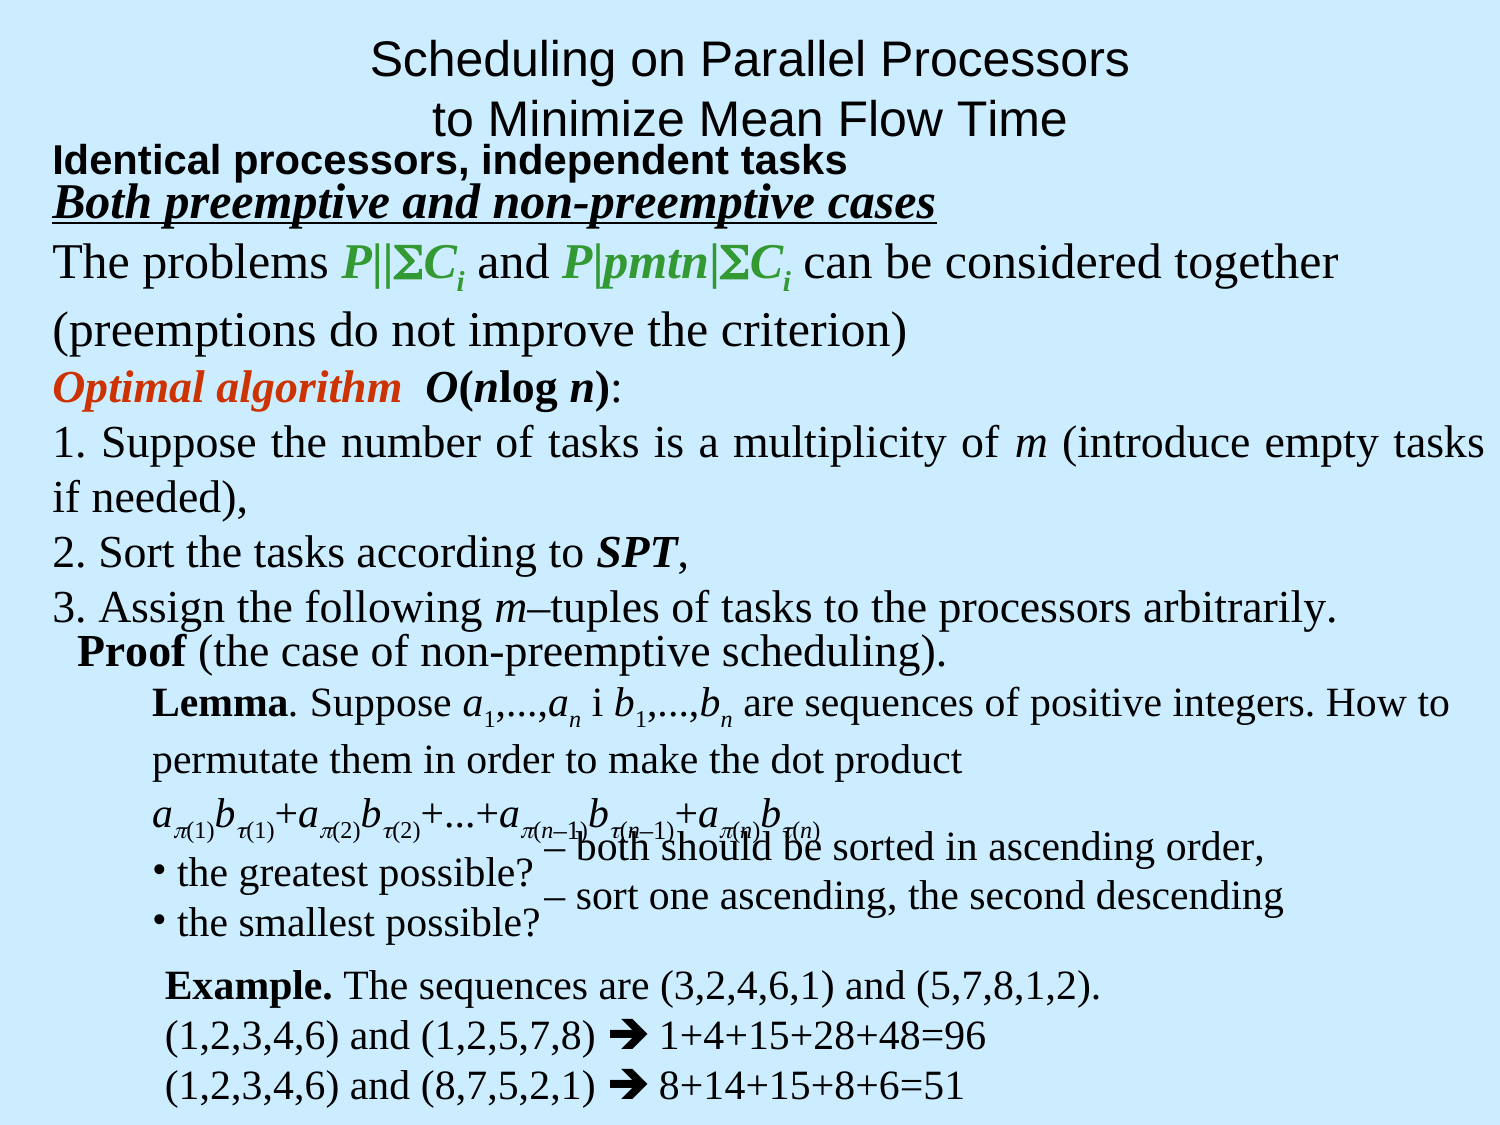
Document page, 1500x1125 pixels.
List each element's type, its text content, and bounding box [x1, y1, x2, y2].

text_box Proof (the case of non-preemptive scheduling). Lemma. Suppose a1,...,an i b1,...,bn are sequences of positive integers. How to permutate them in order to make the dot product a(1)b(1)+a(2)b(2)+...+a(n–1)b(n–1)+a(n)b(n) the greatest possible? the smallest possible? [62, 640, 1500, 953]
text_box Example. The sequences are (3,2,4,6,1) and (5,7,8,1,2). (1,2,3,4,6) and (1,2,5,7,8)  1+4+15+28+48=96 (1,2,3,4,6) and (8,7,5,2,1)  8+14+15+8+6=51 [149, 950, 1450, 1116]
title Scheduling on Parallel Processors to Minimize Mean Flow Time [0, 24, 1500, 149]
text_box – both should be sorted in ascending order, – sort one ascending, the second descending [454, 810, 1455, 927]
text_box Identical processors, independent tasks [37, 125, 1500, 191]
text_box Both preemptive and non-preemptive cases The problems P||Ci and P|pmtn|Ci can be considered together (preemptions do not improve the criterion) Optimal algorithm O(nlog n): 1. Suppose the number of tasks is a multiplicity of m (introduce empty tasks if needed), 2. Sort the tasks according to SPT, 3. Assign the following m–tuples of tasks to the processors arbitrarily. [37, 191, 1500, 640]
